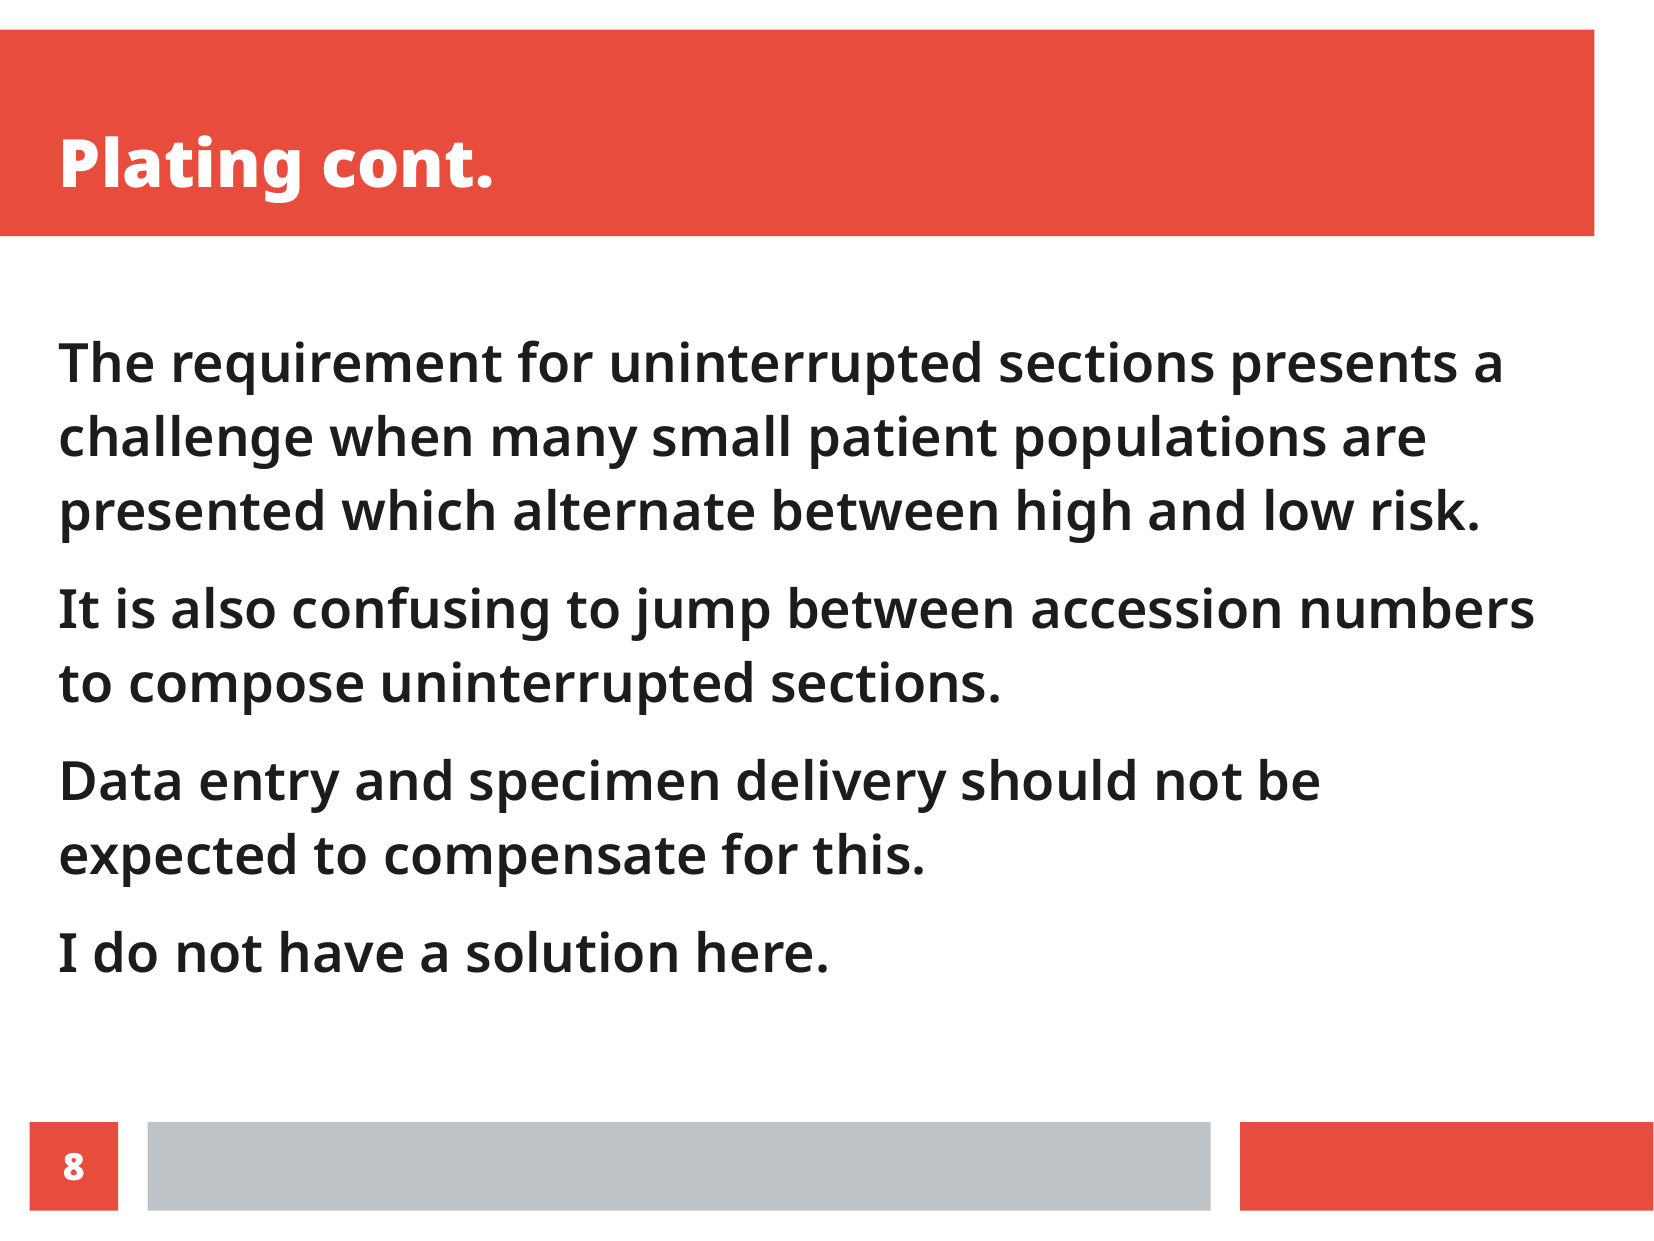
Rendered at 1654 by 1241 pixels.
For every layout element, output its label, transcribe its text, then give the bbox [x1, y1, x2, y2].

list The requirement for uninterrupted sections presents a challenge when many small patient populations are presented which alternate between high and low risk. It is also confusing to jump between accession numbers to compose uninterrupted sections. Data entry and specimen delivery should not be expected to compensate for this. I do not have a solution here. [59, 324, 1565, 1093]
title Plating cont. [59, 59, 1595, 207]
